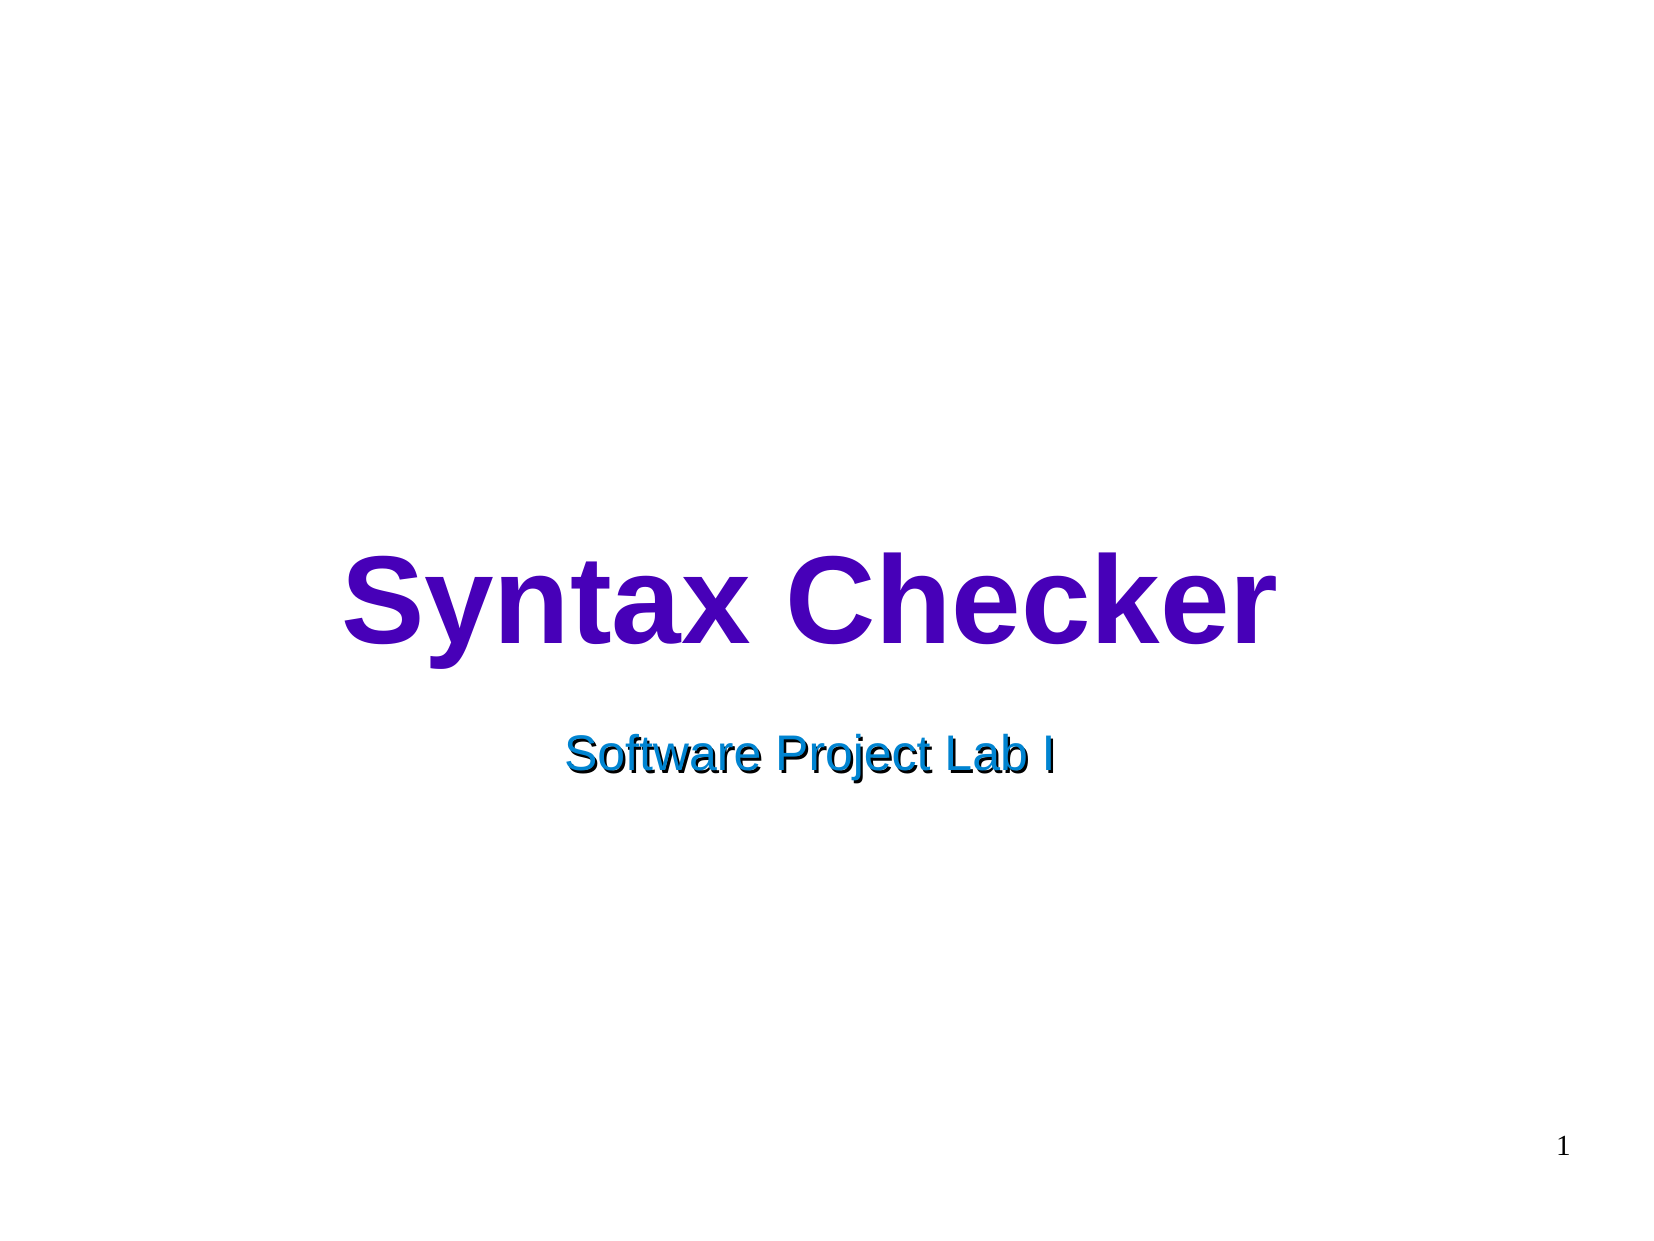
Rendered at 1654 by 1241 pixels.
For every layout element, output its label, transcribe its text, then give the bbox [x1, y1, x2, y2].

subtitle Syntax Checker Software Project Lab I [82, 296, 1538, 1016]
